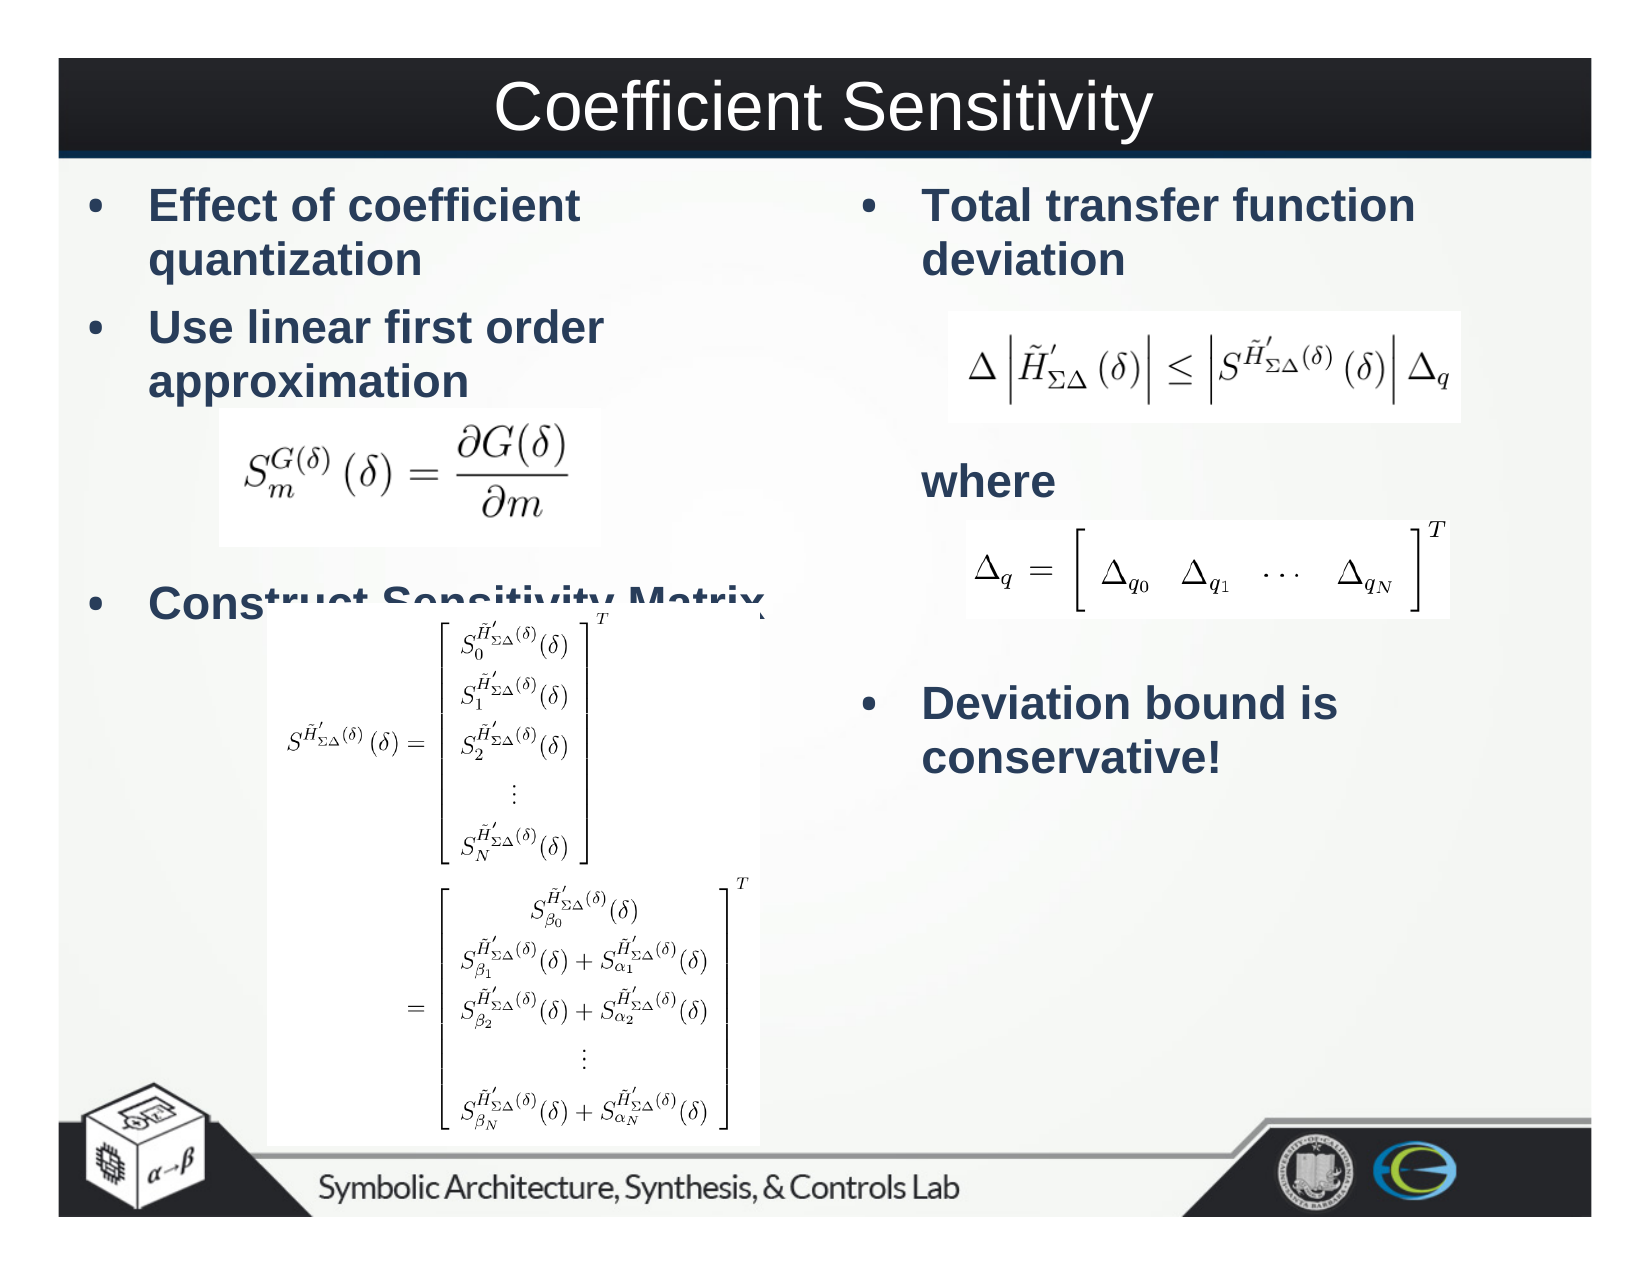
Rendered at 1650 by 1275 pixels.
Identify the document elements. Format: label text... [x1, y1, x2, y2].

list Total transfer function deviation where Deviation bound is conservative! [844, 169, 1581, 841]
picture [58, 58, 1592, 1217]
list Effect of coefficient quantization Use linear first order approximation Construct Sensitivity Matrix [71, 169, 808, 841]
title Coefficient Sensitivity [69, 56, 1580, 156]
